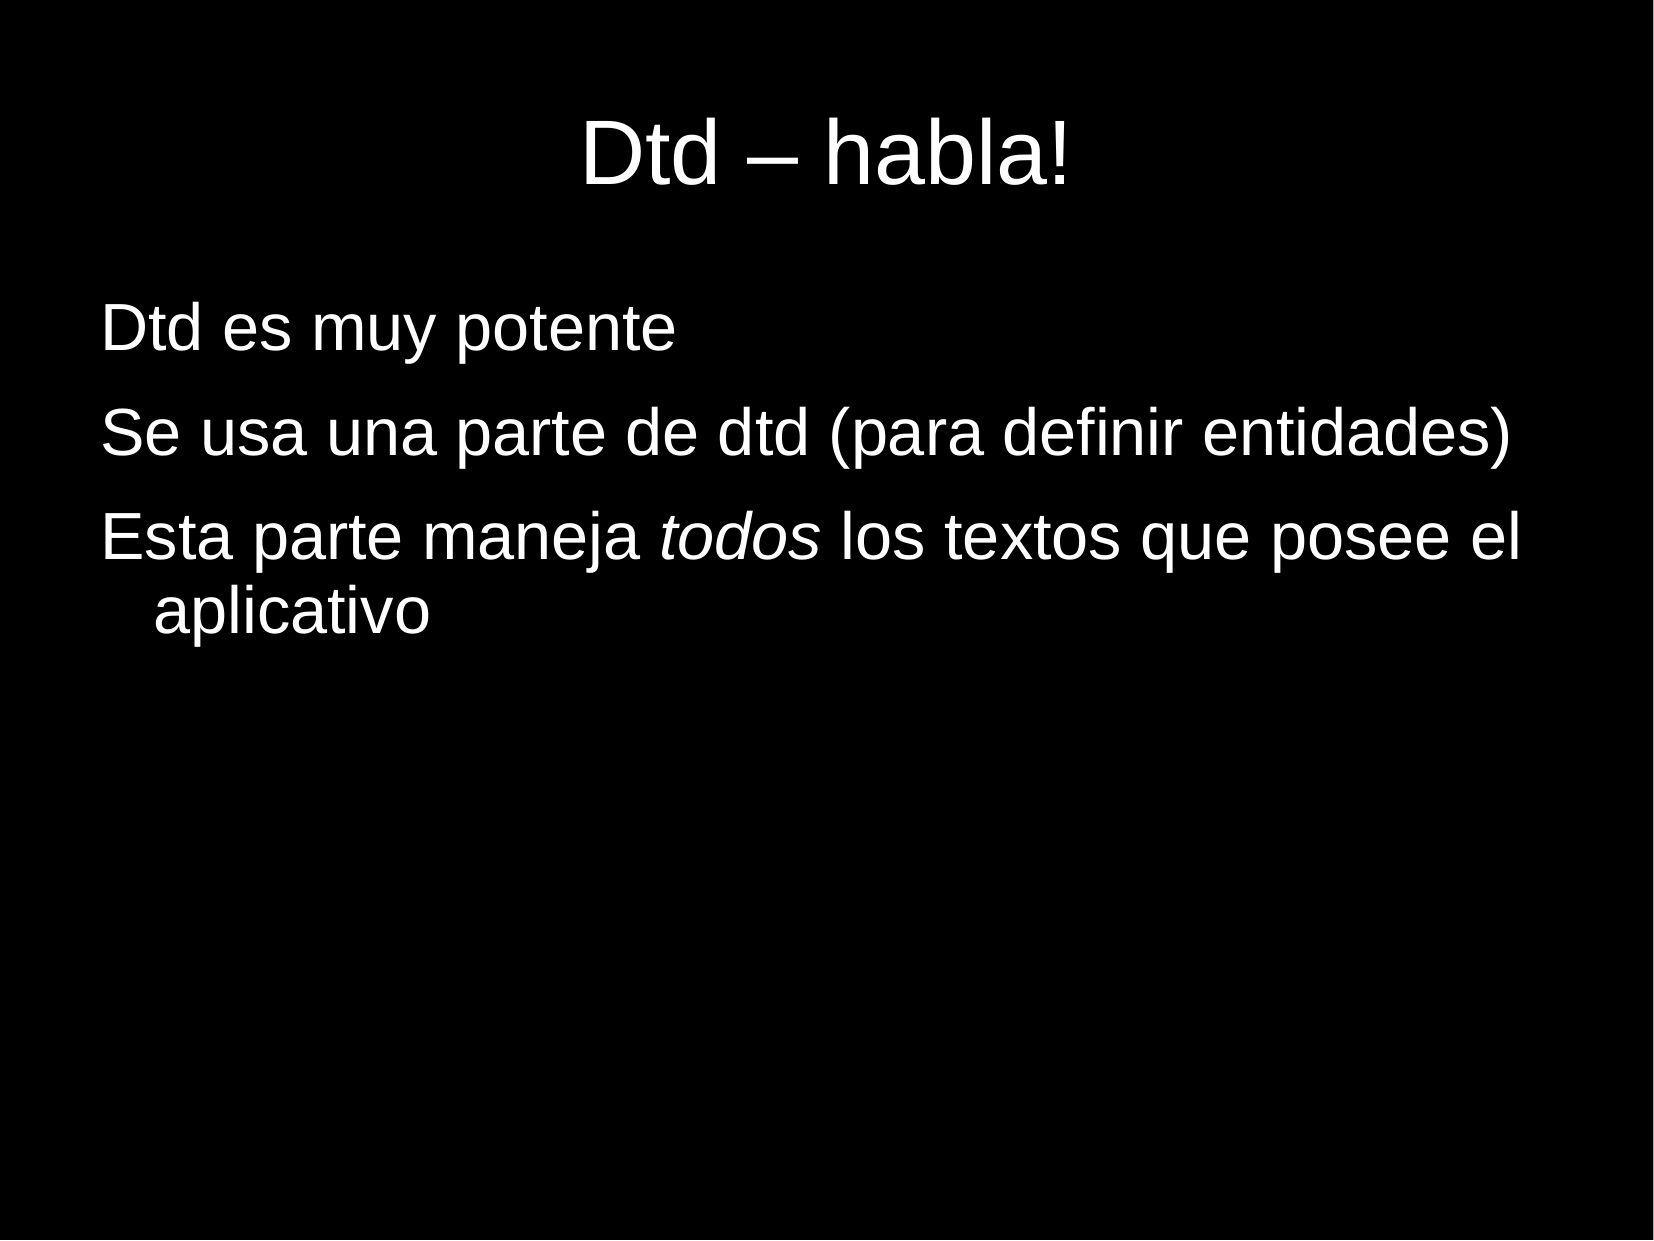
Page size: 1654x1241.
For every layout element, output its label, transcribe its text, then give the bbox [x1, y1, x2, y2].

list Dtd es muy potente Se usa una parte de dtd (para definir entidades) Esta parte maneja todos los textos que posee el aplicativo [82, 290, 1571, 1109]
title Dtd – habla! [82, 49, 1571, 257]
